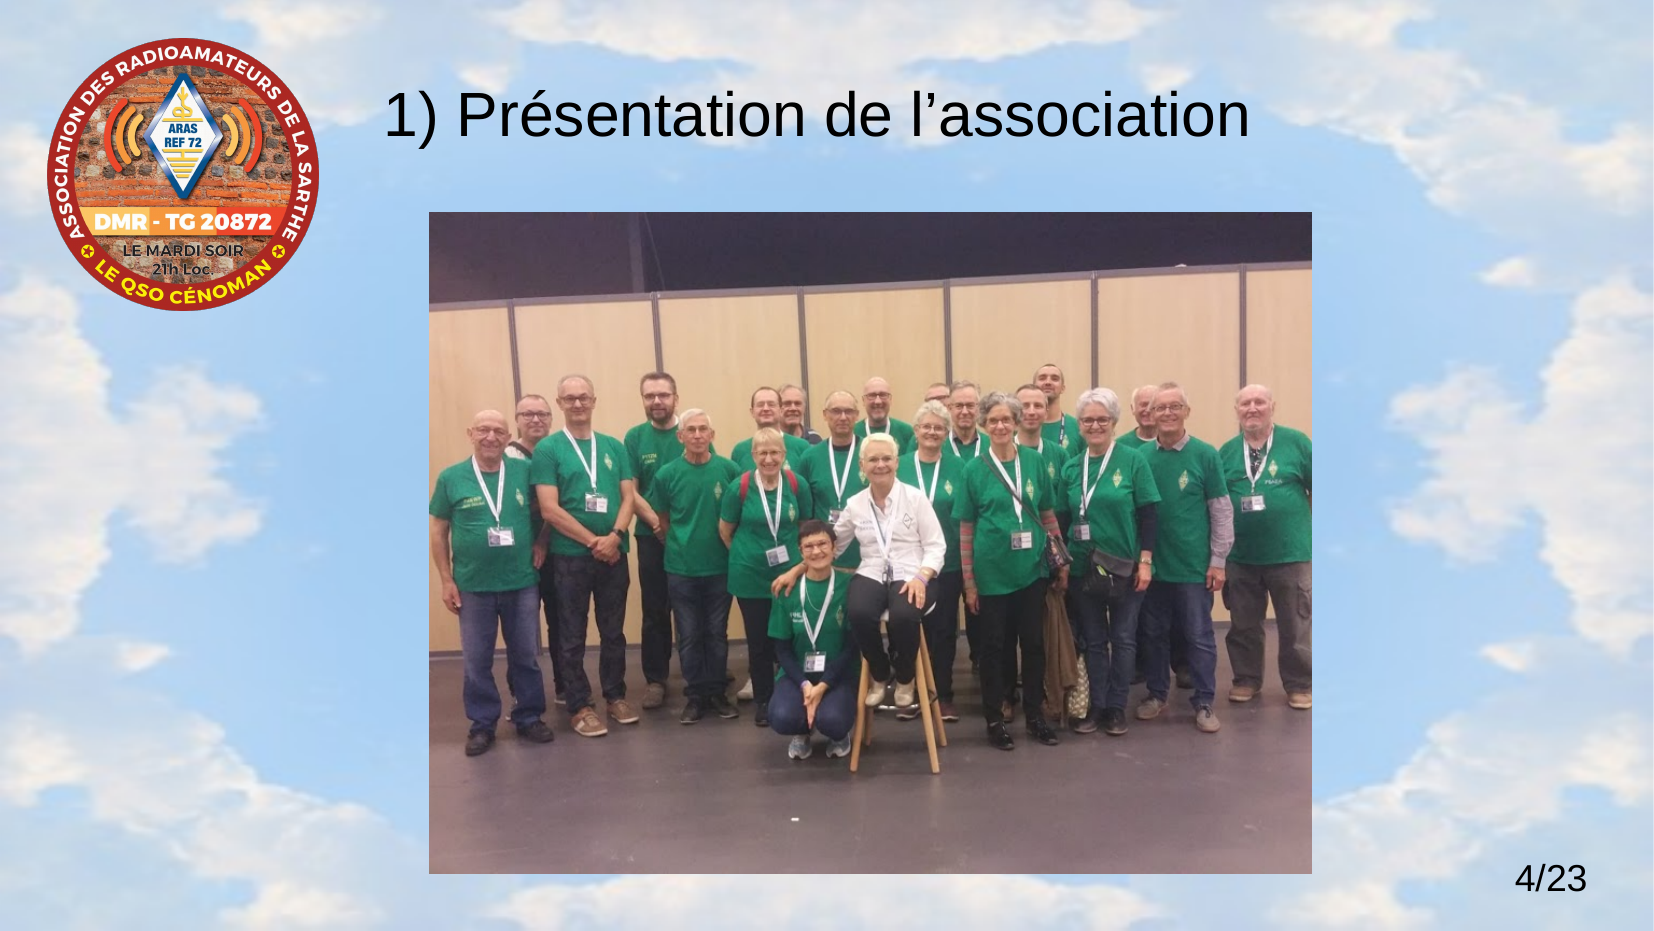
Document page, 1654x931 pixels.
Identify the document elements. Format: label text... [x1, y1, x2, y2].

text_box <numéro>/23 [1500, 850, 1654, 921]
title 1) Présentation de l’association [82, 37, 1571, 193]
picture [0, 0, 1654, 931]
